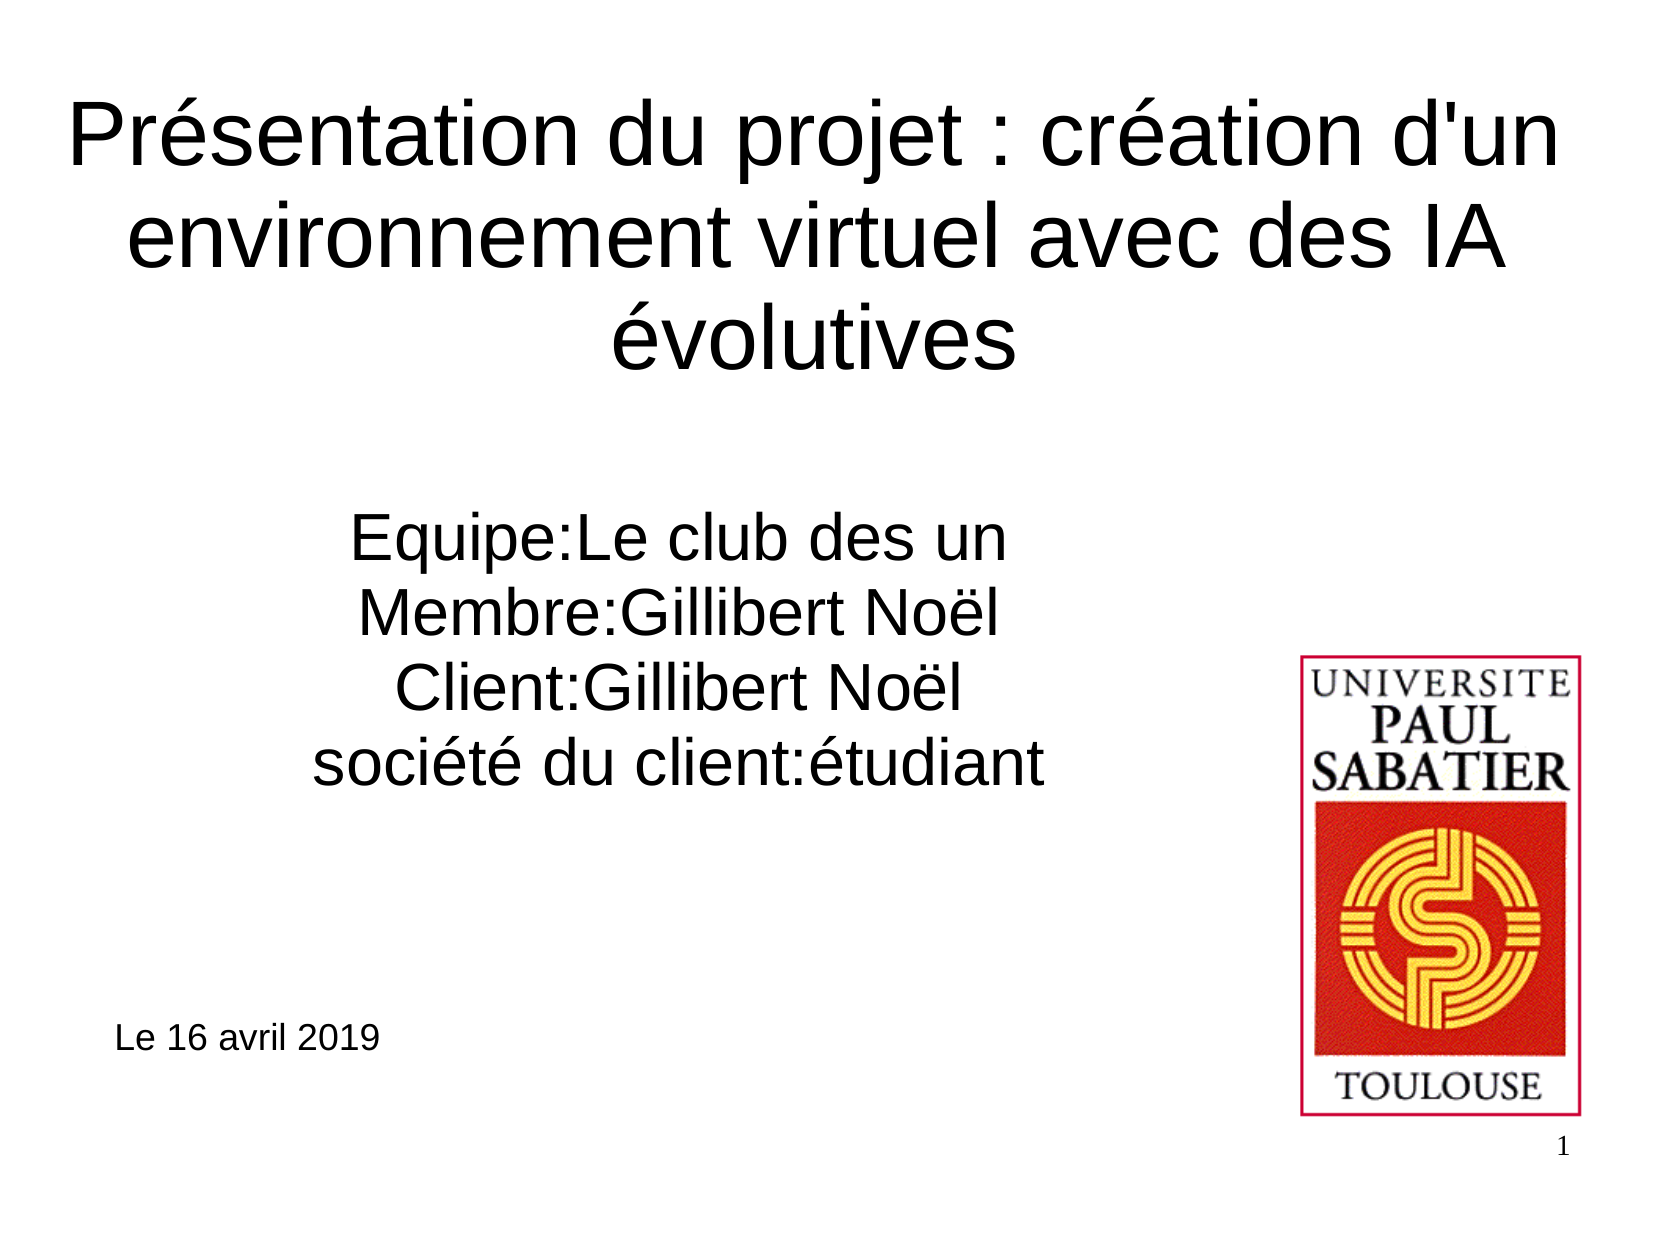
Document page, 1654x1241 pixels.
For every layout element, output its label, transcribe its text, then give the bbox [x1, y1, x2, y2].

picture [1299, 654, 1583, 1118]
text_box Le 16 avril 2019 [99, 1009, 646, 1185]
title Présentation du projet : création d'un environnement virtuel avec des IA évolutives [11, 10, 1619, 461]
subtitle Equipe:Le club des un Membre:Gillibert Noël Client:Gillibert Noël société du client:étudiant [82, 290, 1276, 1010]
